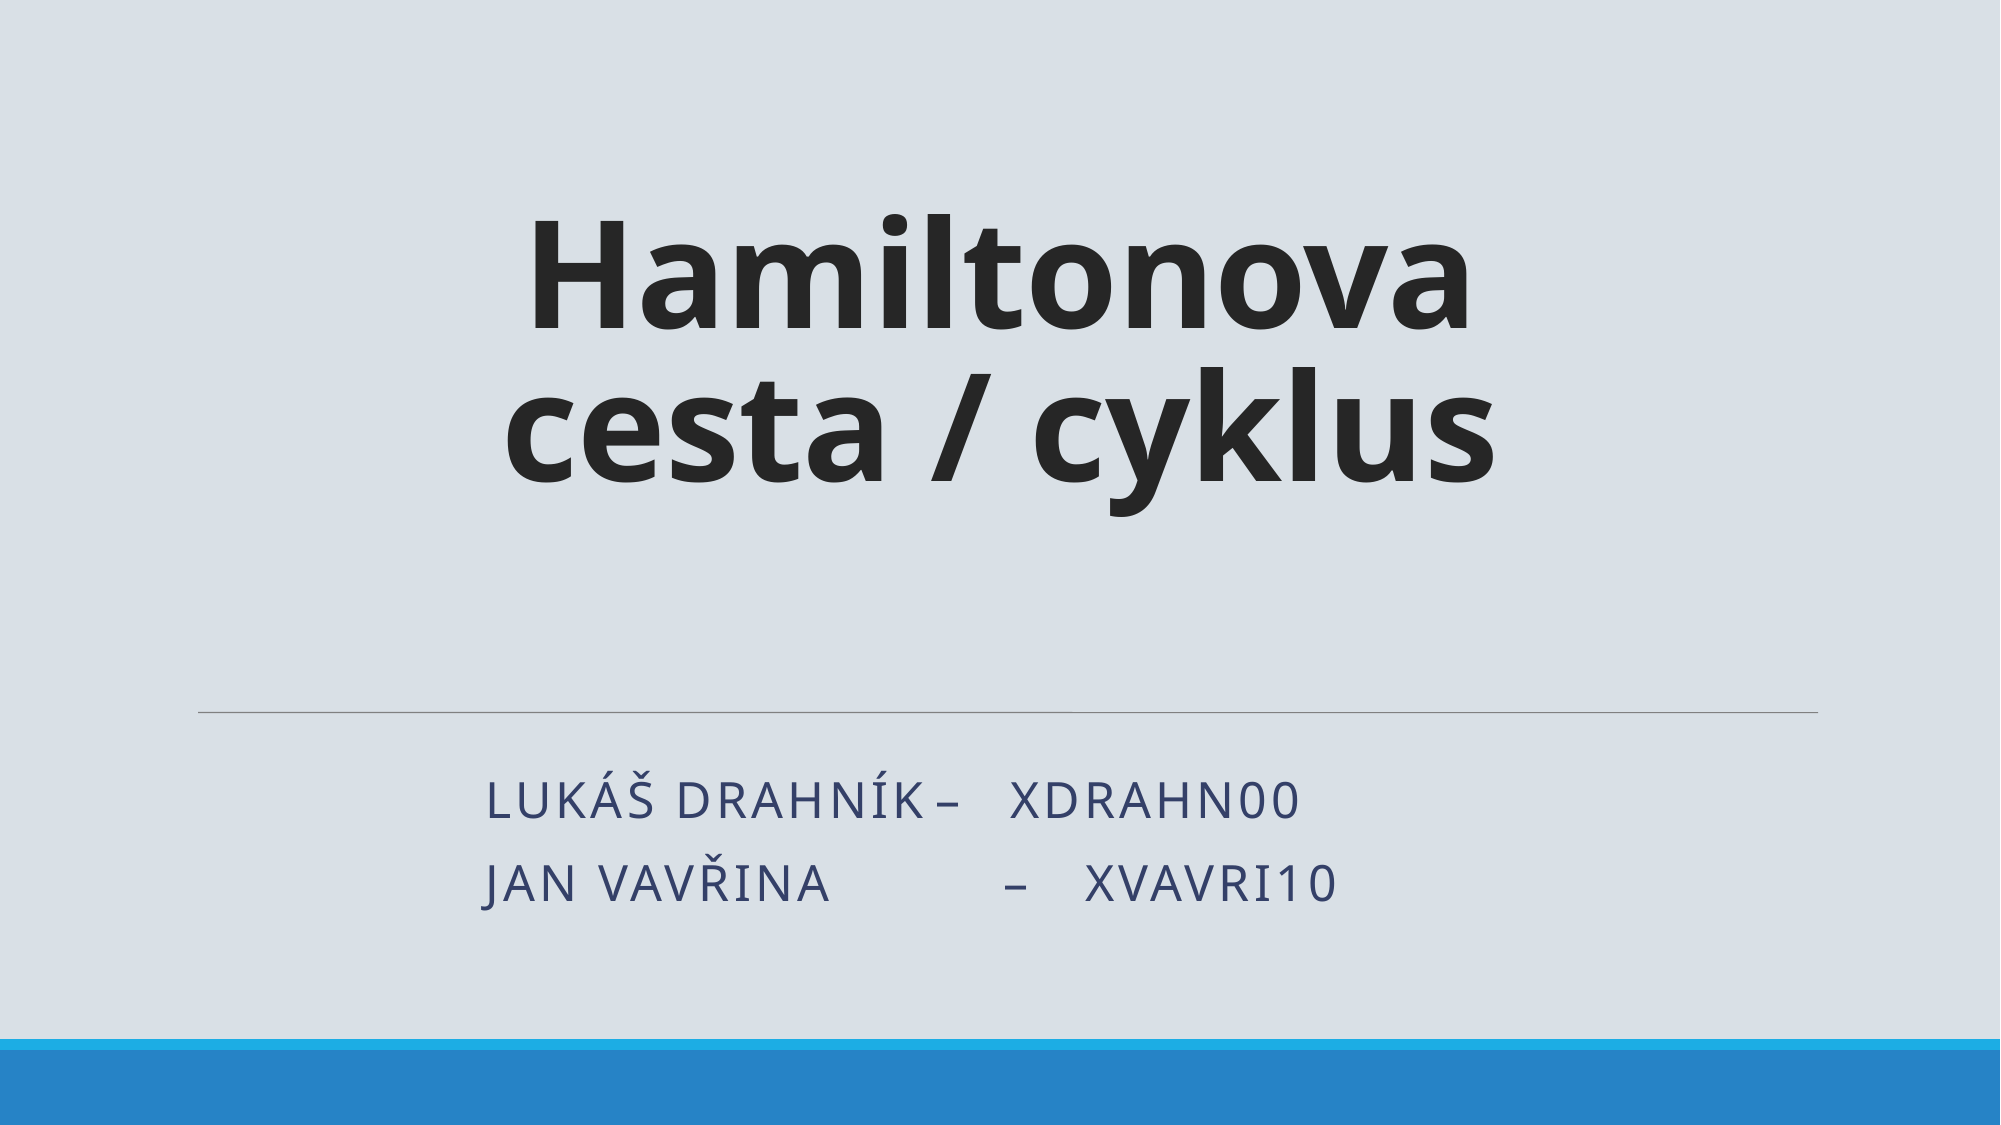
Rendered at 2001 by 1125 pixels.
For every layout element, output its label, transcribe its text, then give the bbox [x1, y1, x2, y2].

title Hamiltonova cesta / cyklus [249, 105, 1750, 700]
subtitle Lukáš drahník – xdrahn00 Jan Vavřina – xvavri10 [395, 767, 1503, 947]
